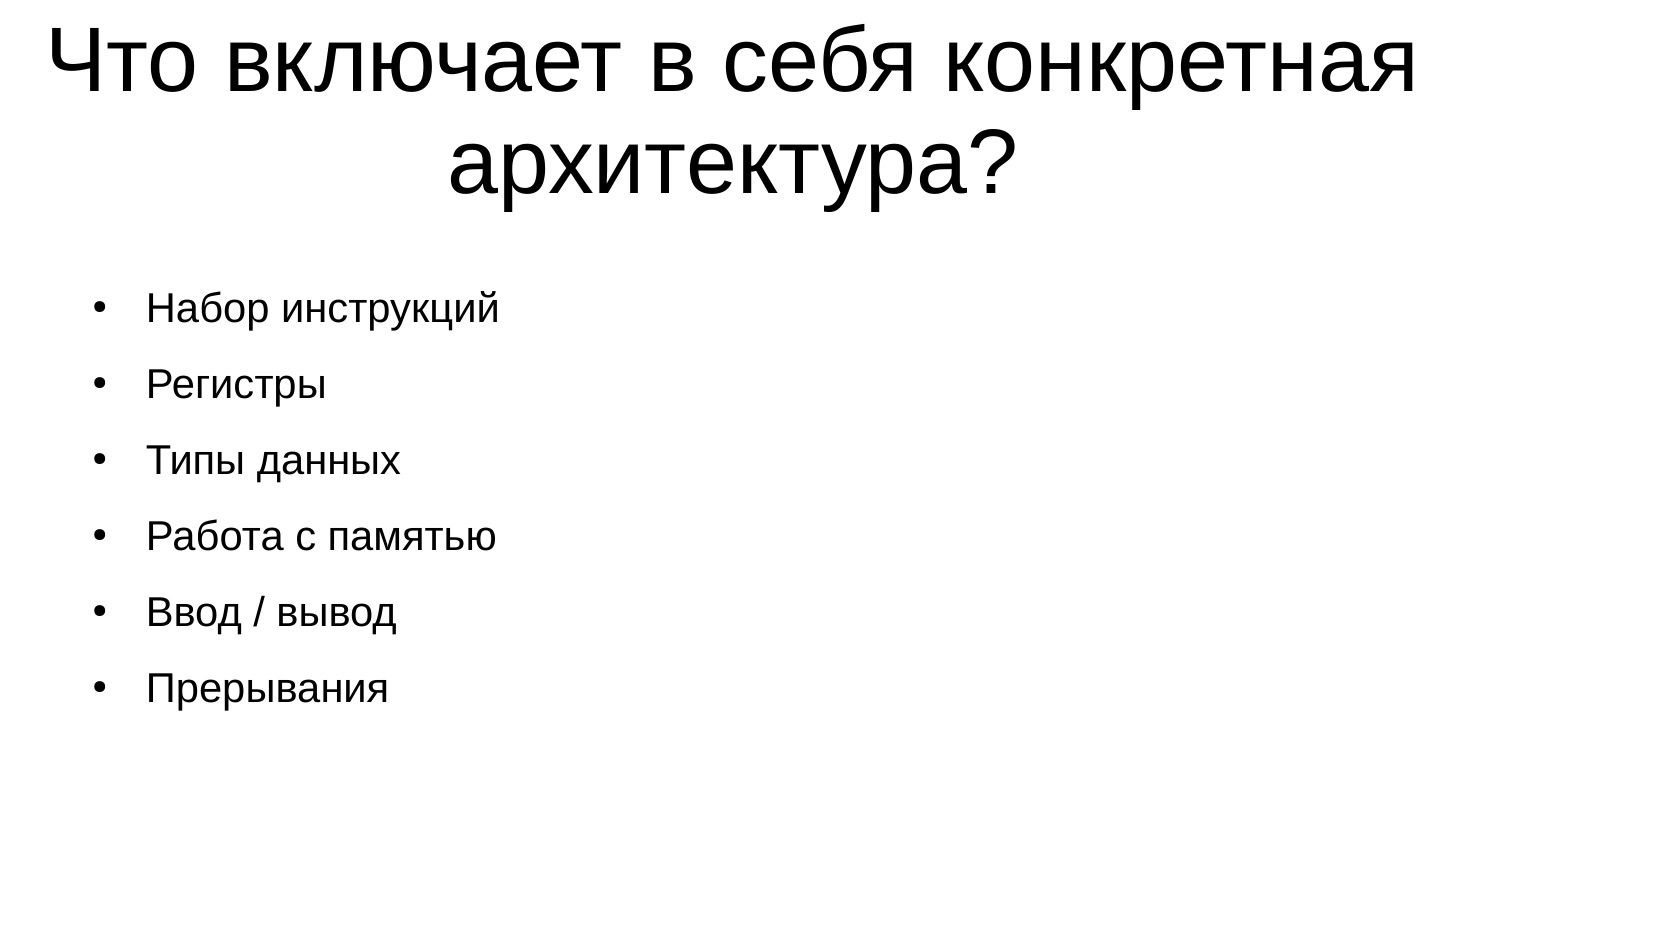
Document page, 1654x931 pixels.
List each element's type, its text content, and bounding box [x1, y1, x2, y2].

title Что включает в себя конкретная архитектура? [0, 8, 1478, 214]
list Набор инструкций Регистры Типы данных Работа с памятью Ввод / вывод Прерывания [74, 284, 1122, 825]
